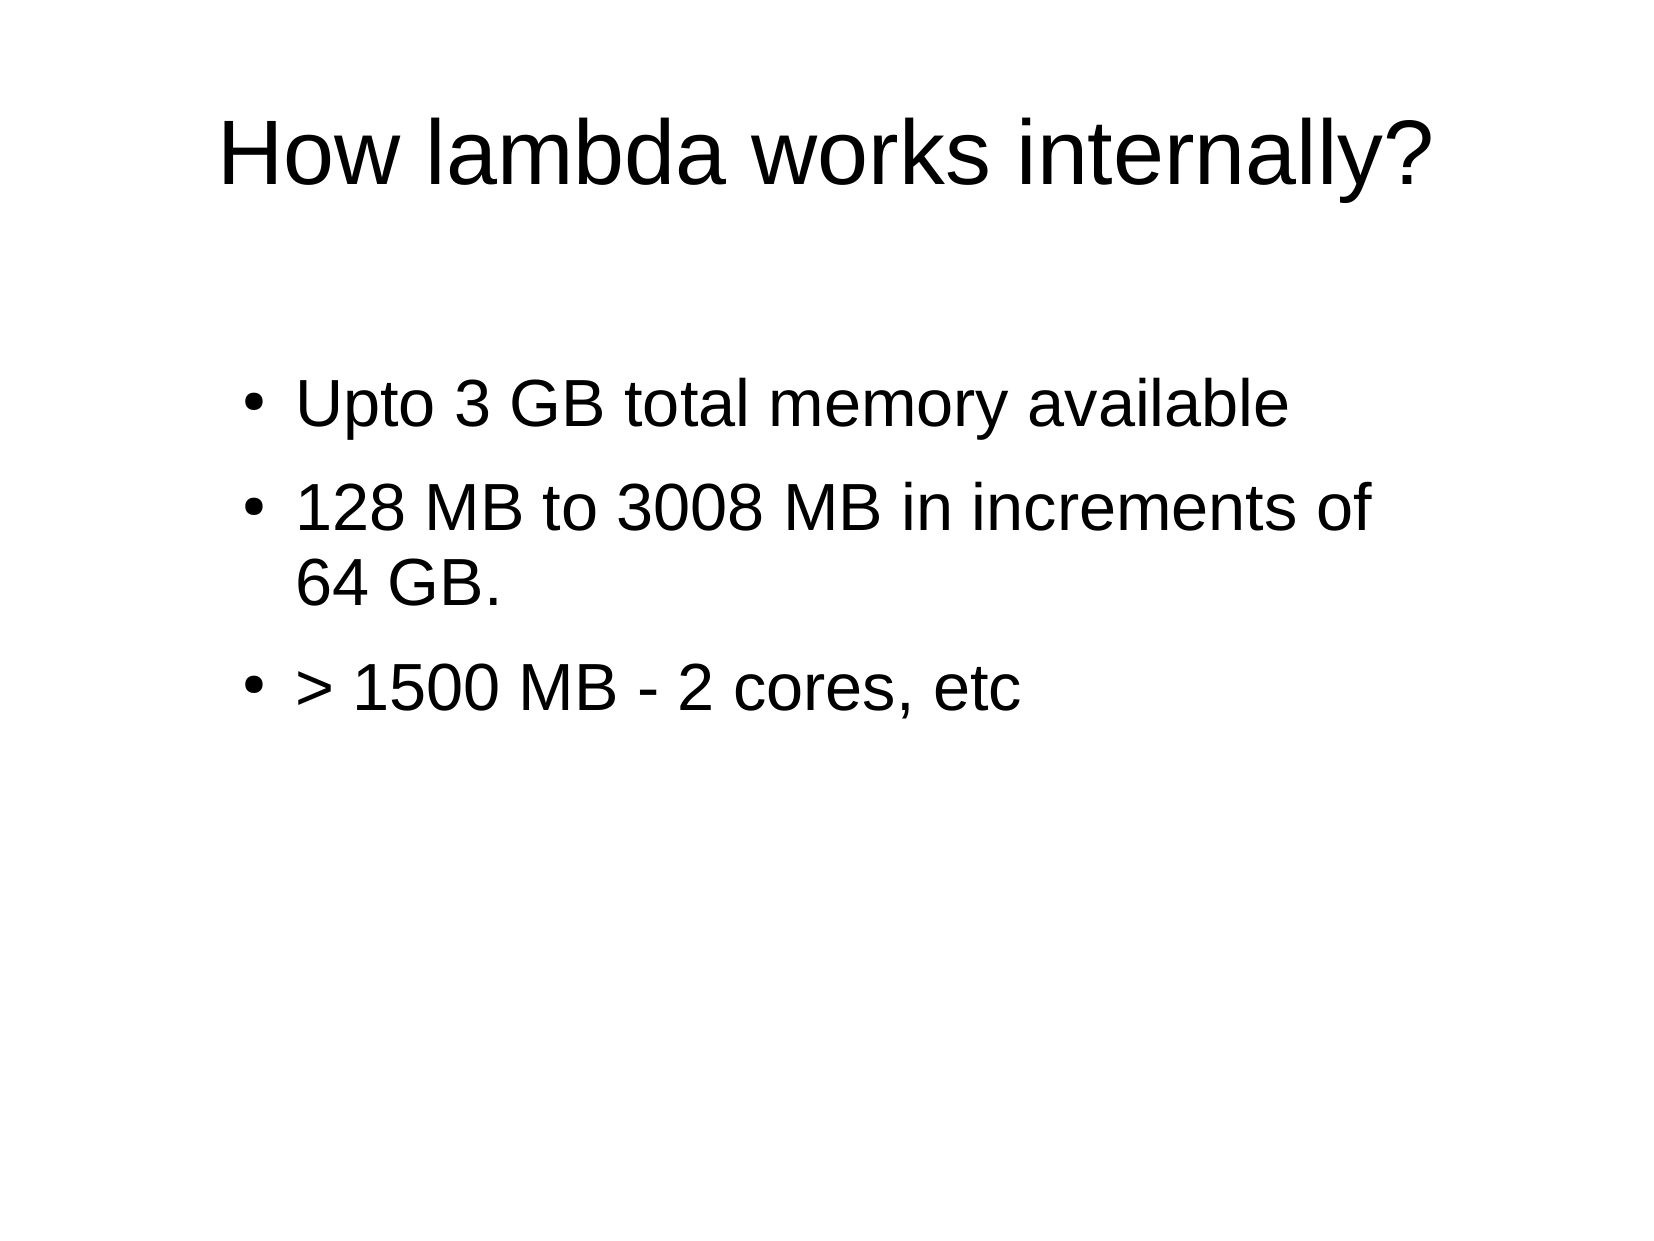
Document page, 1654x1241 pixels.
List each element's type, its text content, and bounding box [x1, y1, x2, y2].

title How lambda works internally? [82, 49, 1571, 257]
list Upto 3 GB total memory available 128 MB to 3008 MB in increments of 64 GB. > 1500 MB - 2 cores, etc [224, 366, 1382, 898]
